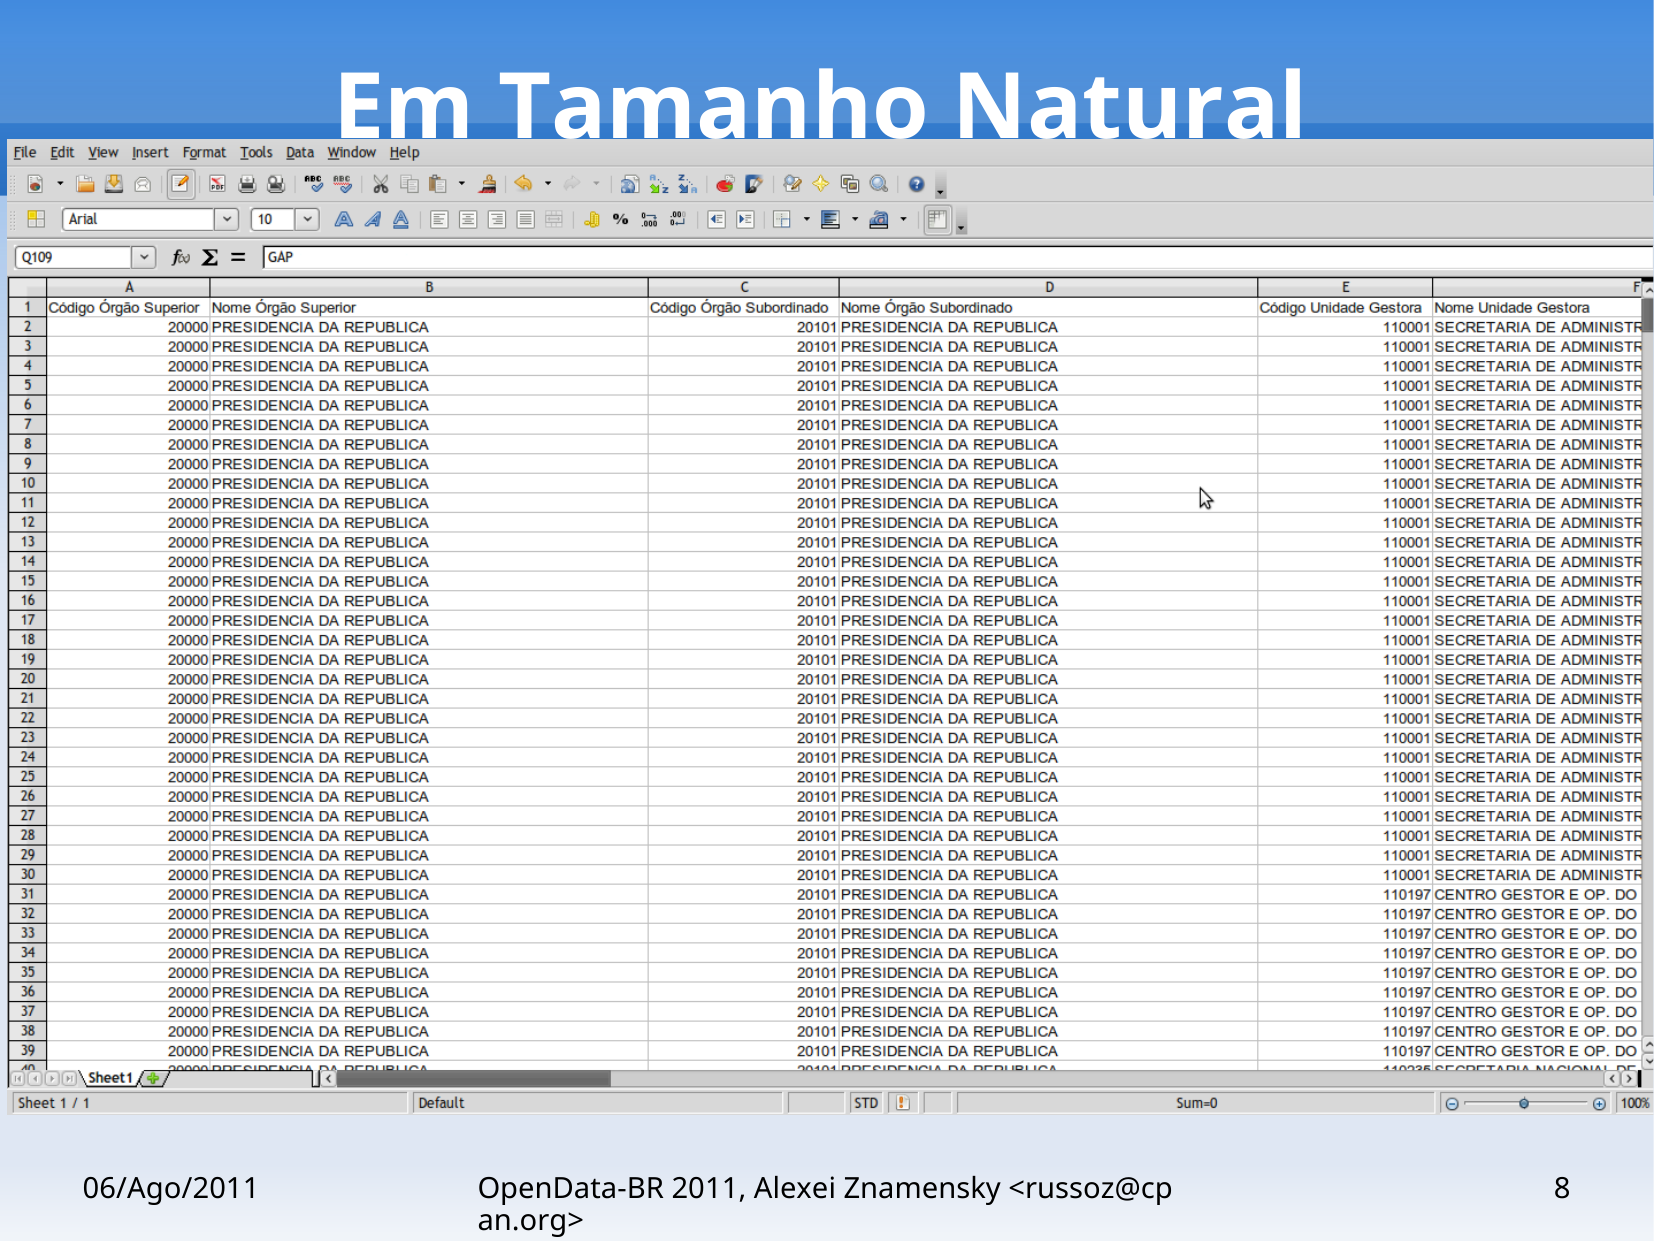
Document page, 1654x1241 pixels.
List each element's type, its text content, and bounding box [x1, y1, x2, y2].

picture [0, 0, 1654, 1241]
title Em Tamanho Natural [76, 0, 1565, 139]
